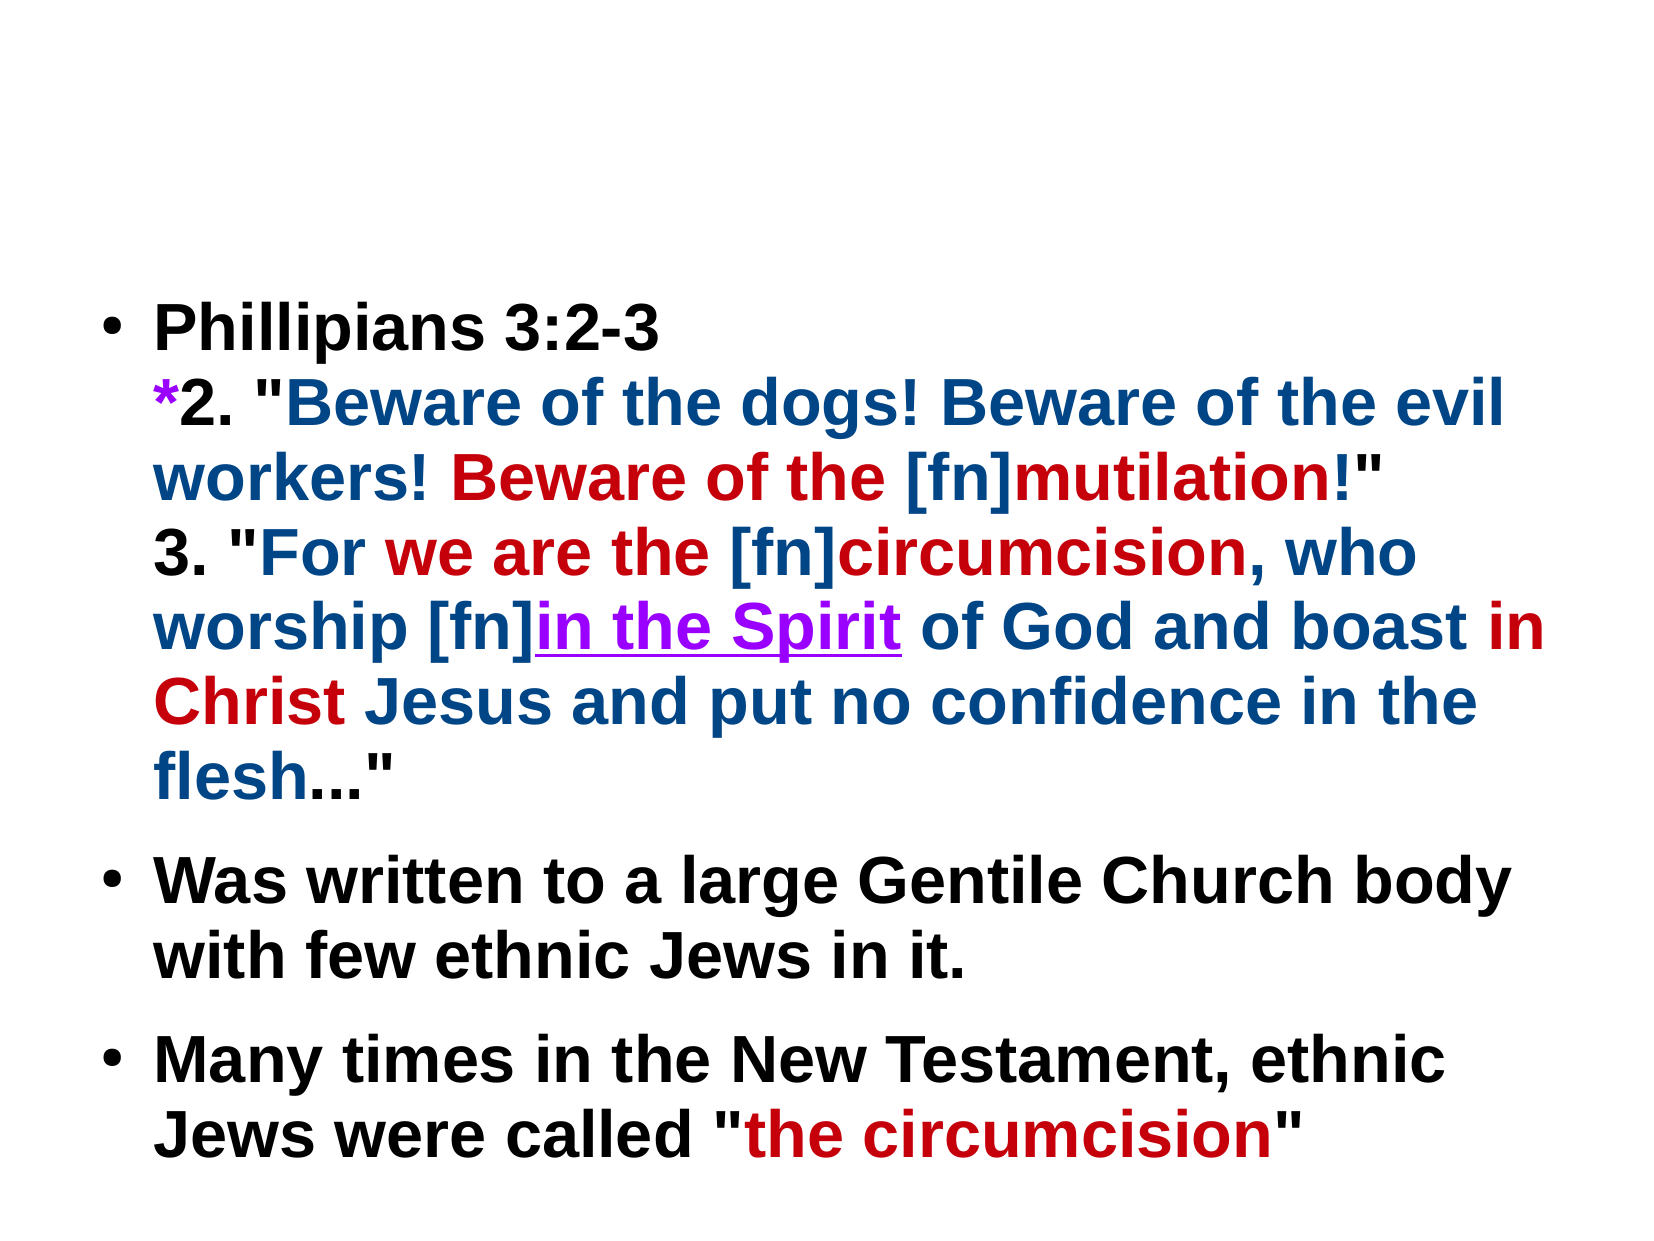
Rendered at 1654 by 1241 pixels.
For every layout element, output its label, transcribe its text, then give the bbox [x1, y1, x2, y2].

list Phillipians 3:2-3 *2. "Beware of the dogs! Beware of the evil workers! Beware of the [fn]mutilation!" 3. "For we are the [fn]circumcision, who worship [fn]in the Spirit of God and boast in Christ Jesus and put no confidence in the flesh..." Was written to a large Gentile Church body with few ethnic Jews in it. Many times in the New Testament, ethnic Jews were called "the circumcision" [82, 290, 1571, 1172]
